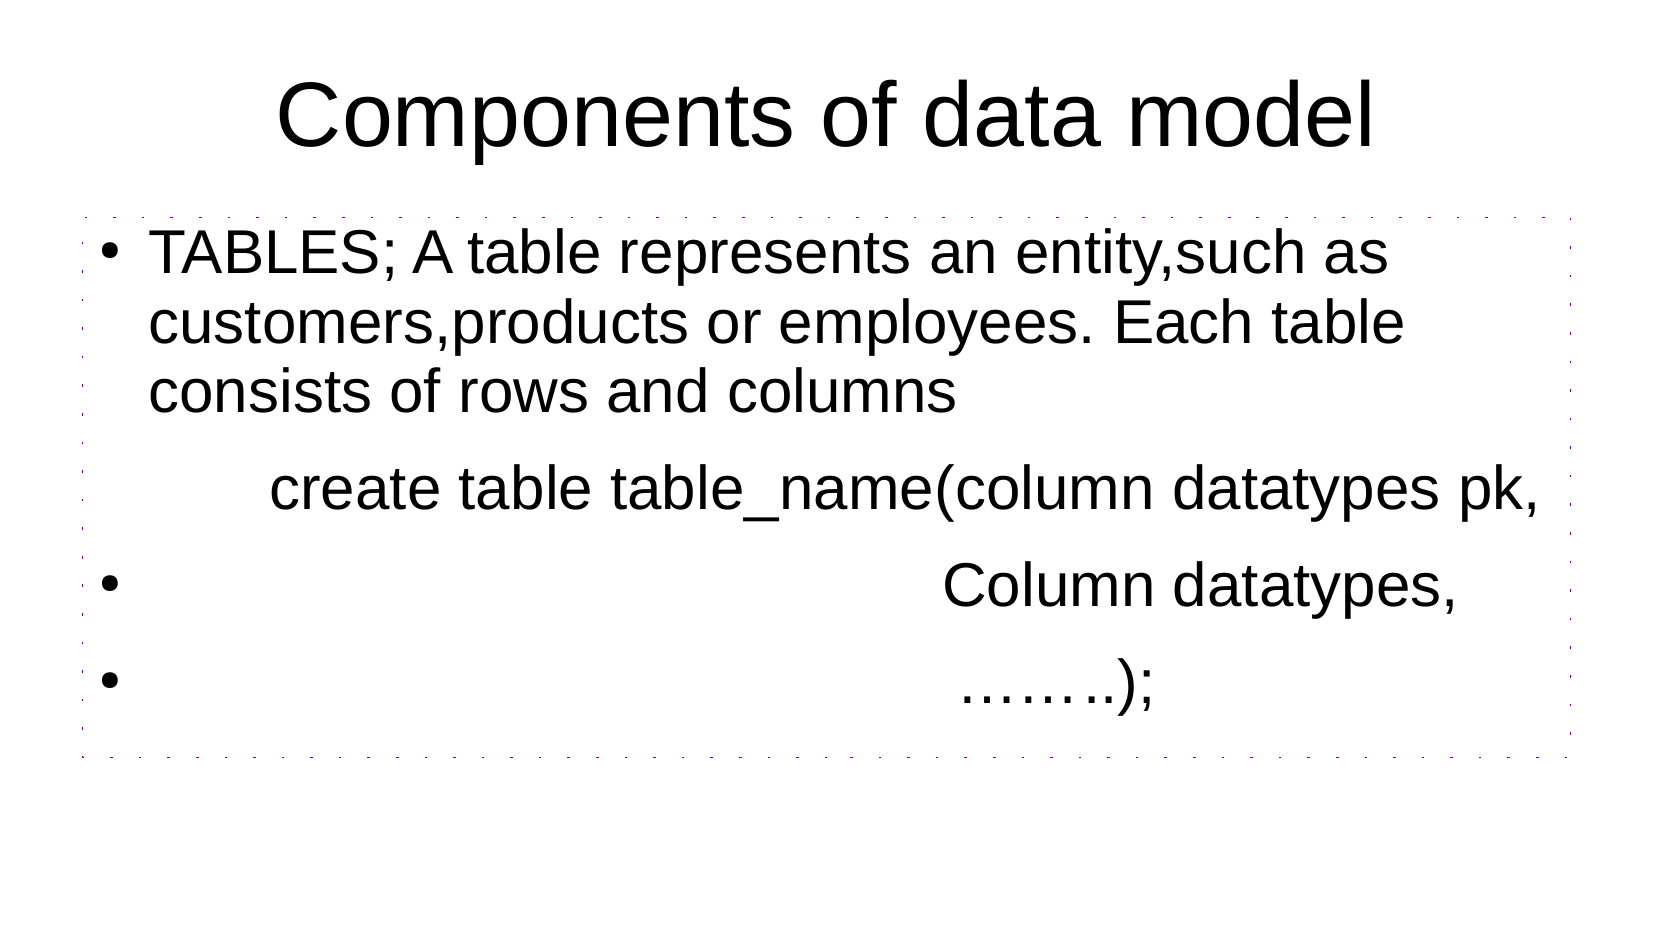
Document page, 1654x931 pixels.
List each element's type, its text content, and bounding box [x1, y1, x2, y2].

title Components of data model [82, 37, 1571, 193]
list TABLES; A table represents an entity,such as customers,products or employees. Each table consists of rows and columns create table table_name(column datatypes pk, Column datatypes, ……..); [82, 217, 1571, 758]
